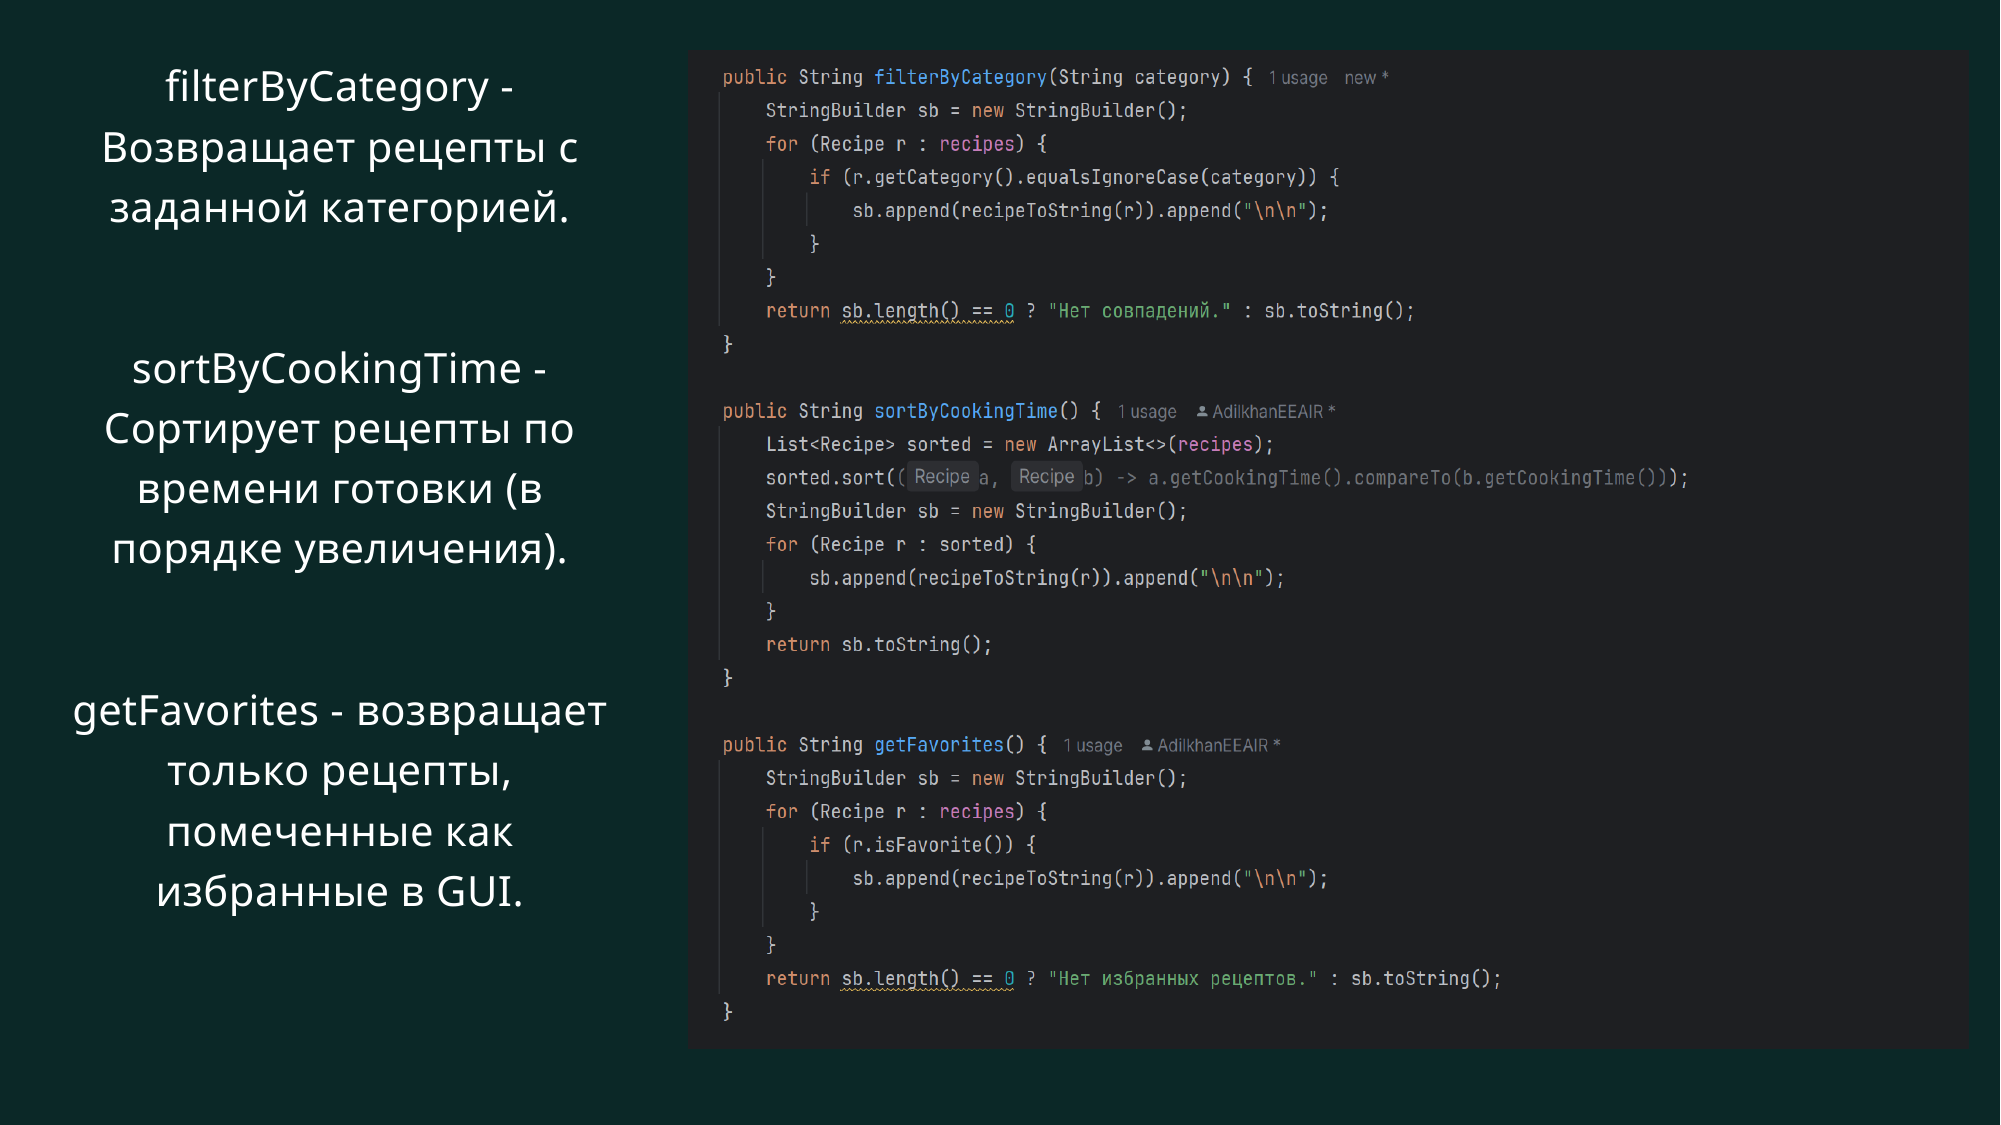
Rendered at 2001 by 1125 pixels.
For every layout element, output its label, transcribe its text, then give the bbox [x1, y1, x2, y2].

list filterByCategory - Возвращает рецепты с заданной категорией. sortByCookingTime - Сортирует рецепты по времени готовки (в порядке увеличения). getFavorites - возвращает только рецепты, помеченные как избранные в GUI. [52, 50, 628, 1048]
picture [688, 50, 1969, 1049]
